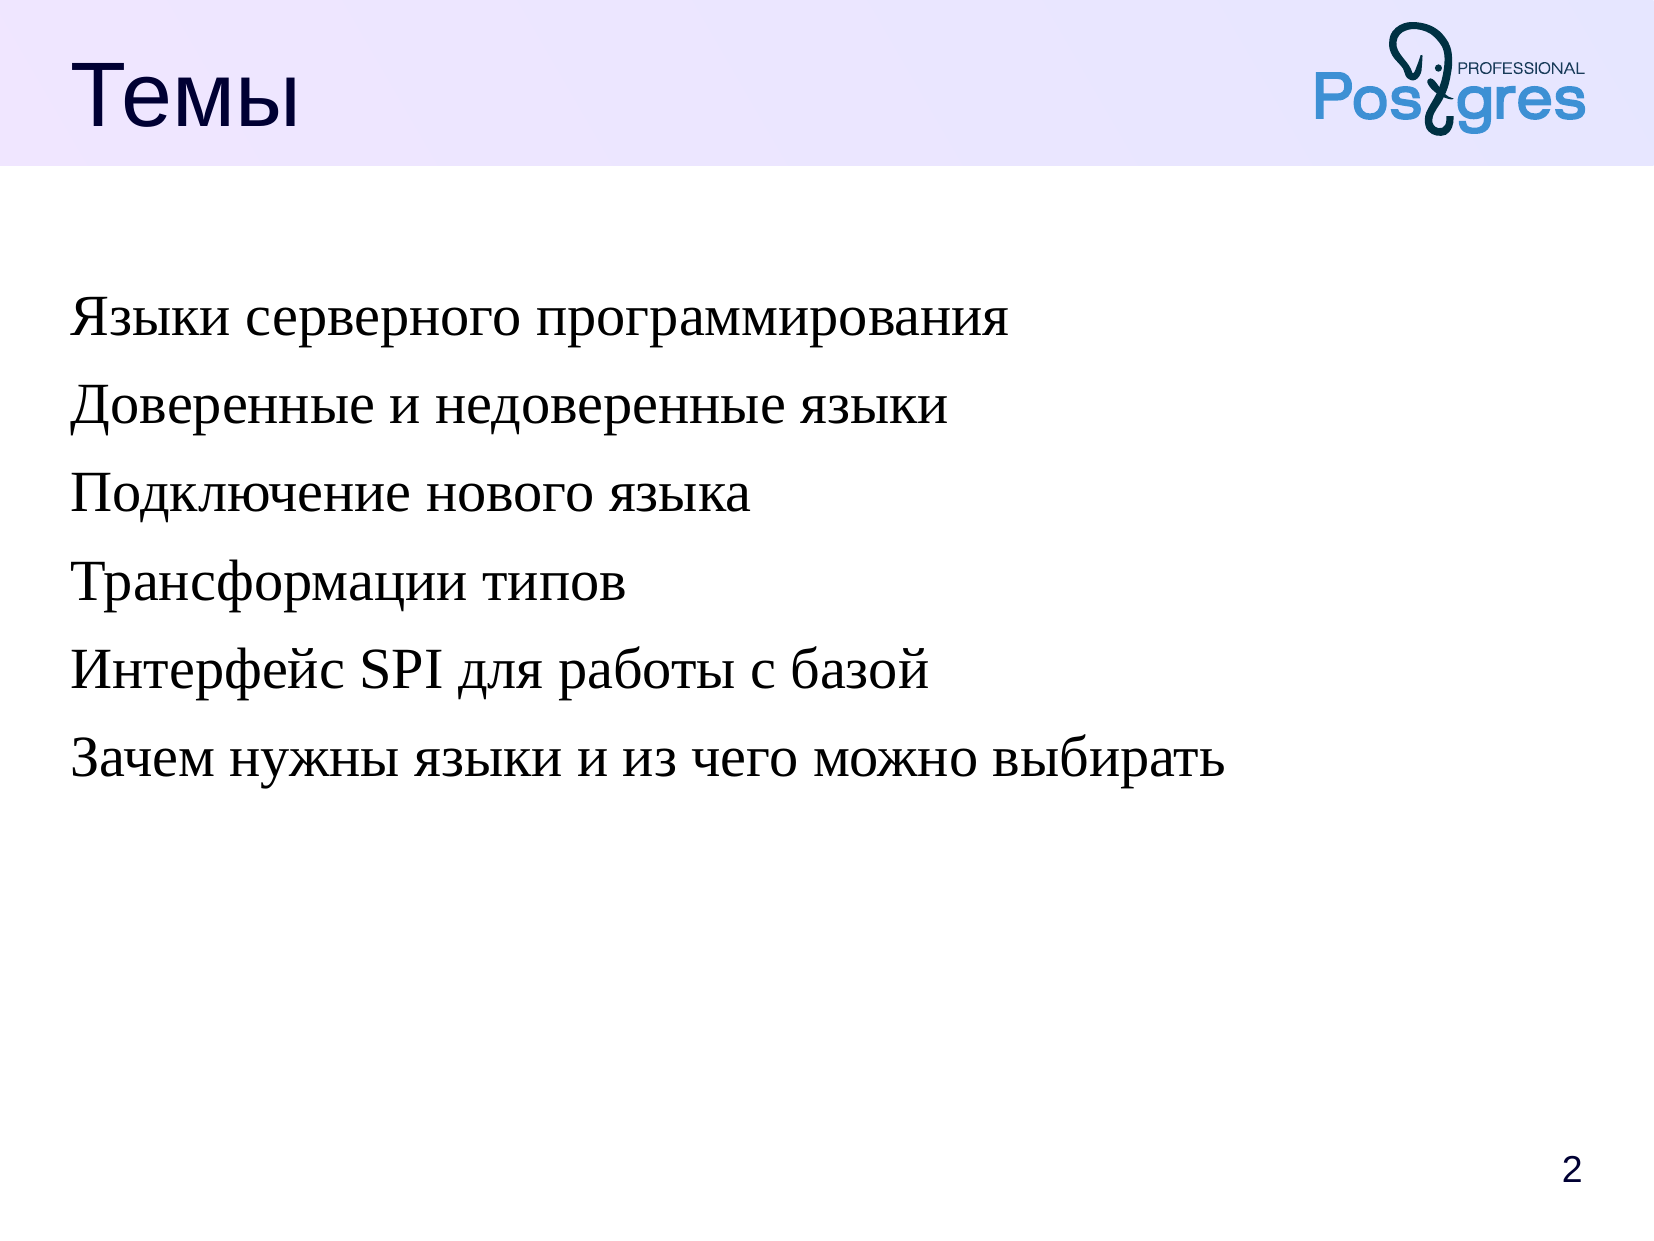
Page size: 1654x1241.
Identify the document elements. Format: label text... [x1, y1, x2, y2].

title Темы [70, 43, 1241, 147]
list Языки серверного программирования Доверенные и недоверенные языки Подключение нового языка Трансформации типов Интерфейс SPI для работы с базой Зачем нужны языки и из чего можно выбирать [70, 283, 1583, 1141]
